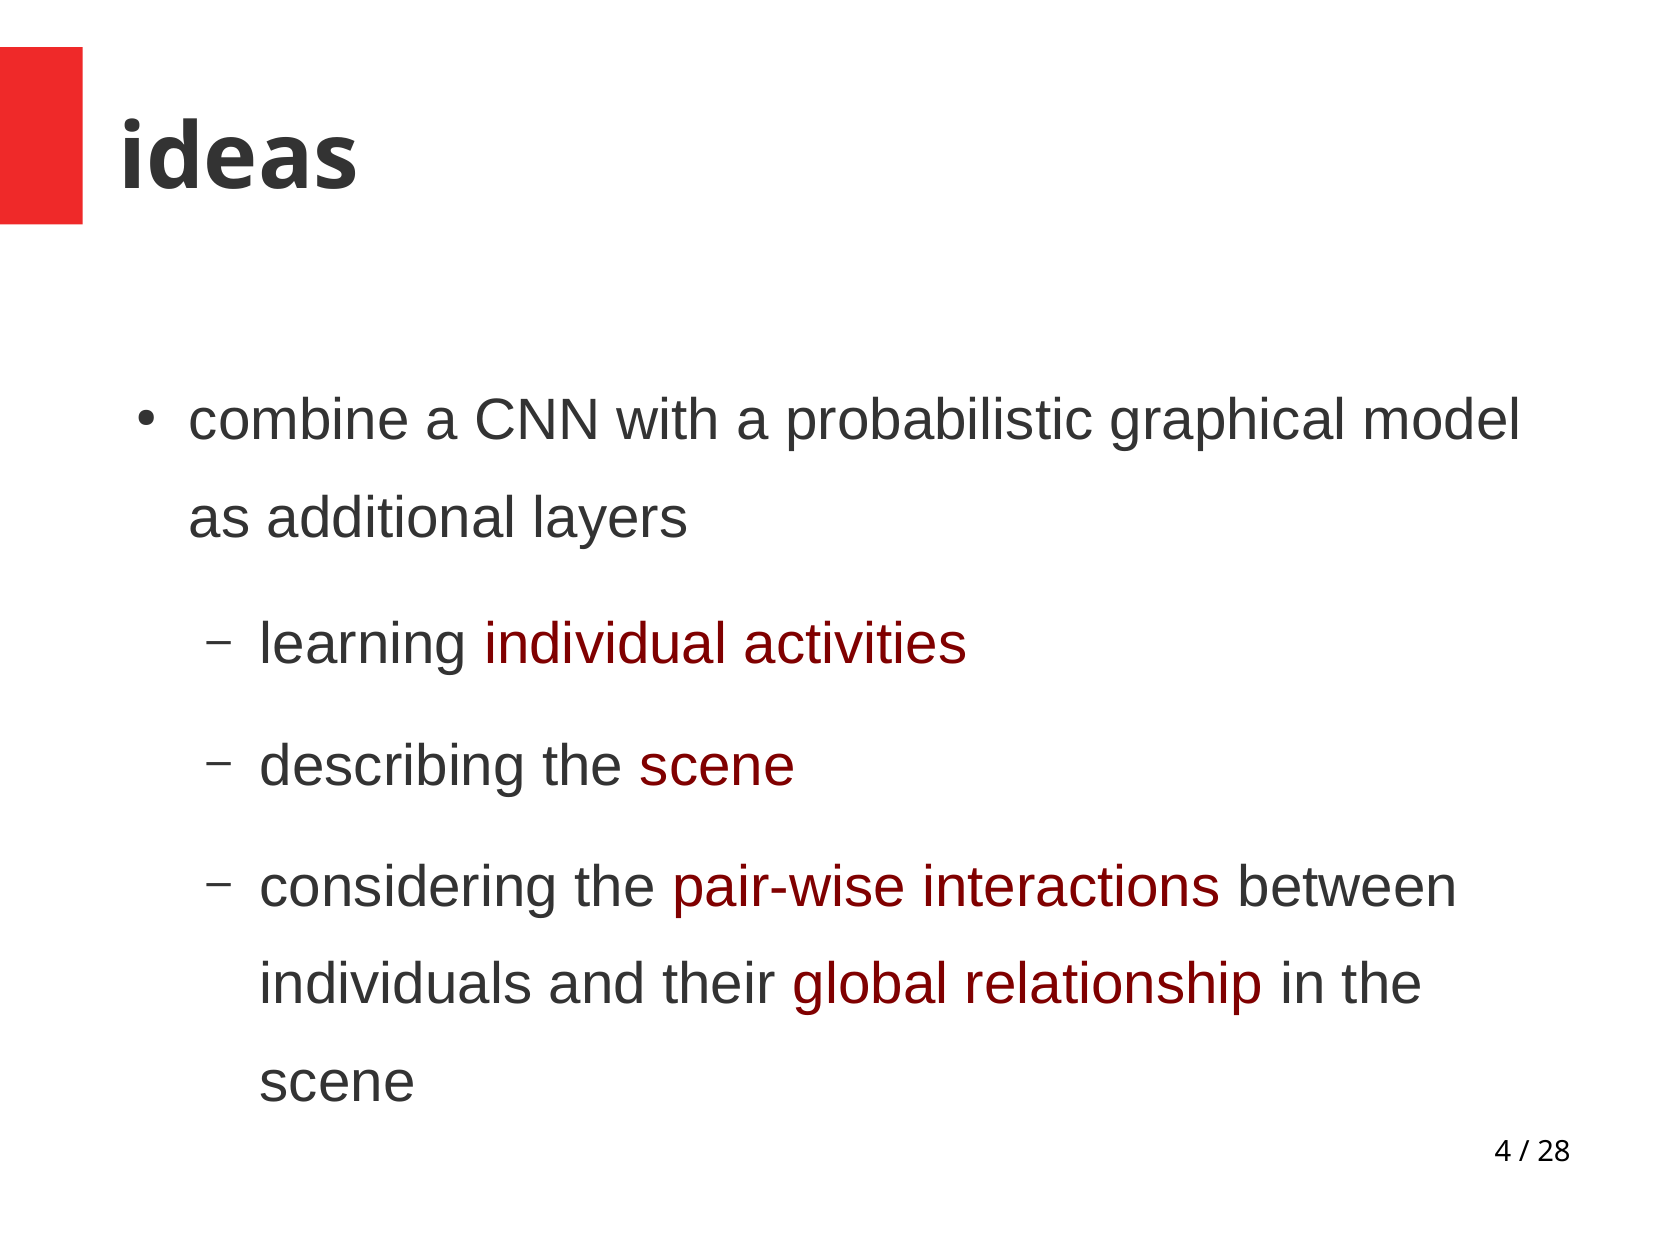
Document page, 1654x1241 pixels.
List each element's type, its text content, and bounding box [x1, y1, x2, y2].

list combine a CNN with a probabilistic graphical model as additional layers learning individual activities describing the scene considering the pair-wise interactions between individuals and their global relationship in the scene [118, 354, 1536, 1074]
title ideas [118, 49, 1571, 257]
